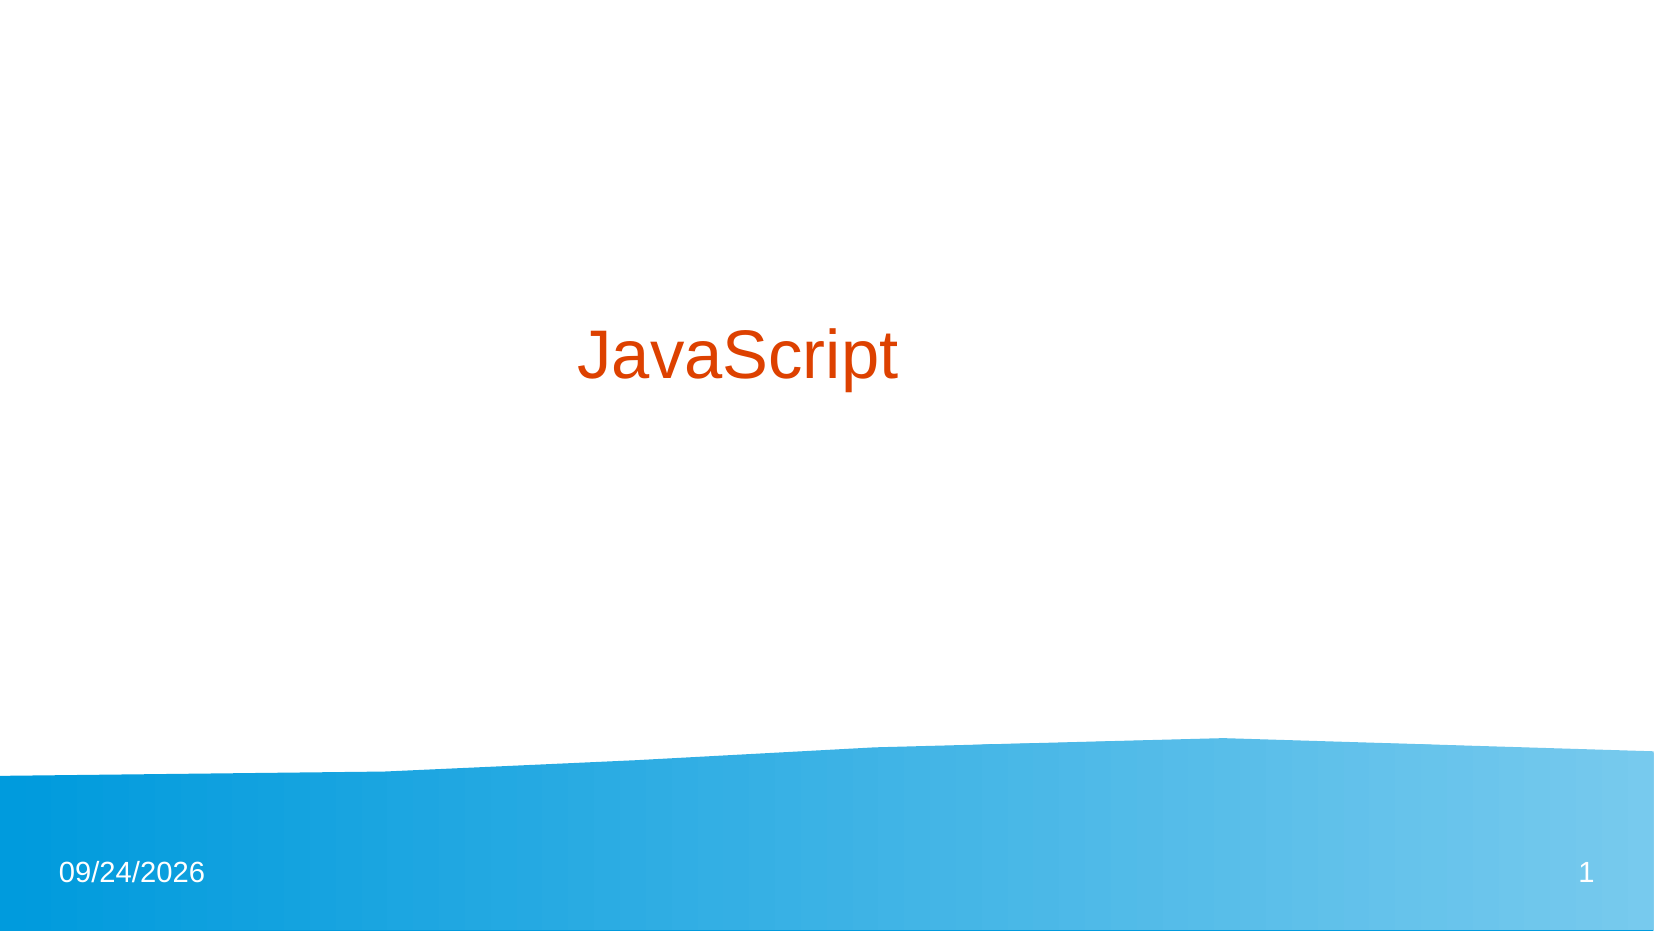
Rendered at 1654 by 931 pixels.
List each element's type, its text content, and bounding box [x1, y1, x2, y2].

title JavaScript [0, 265, 1477, 443]
